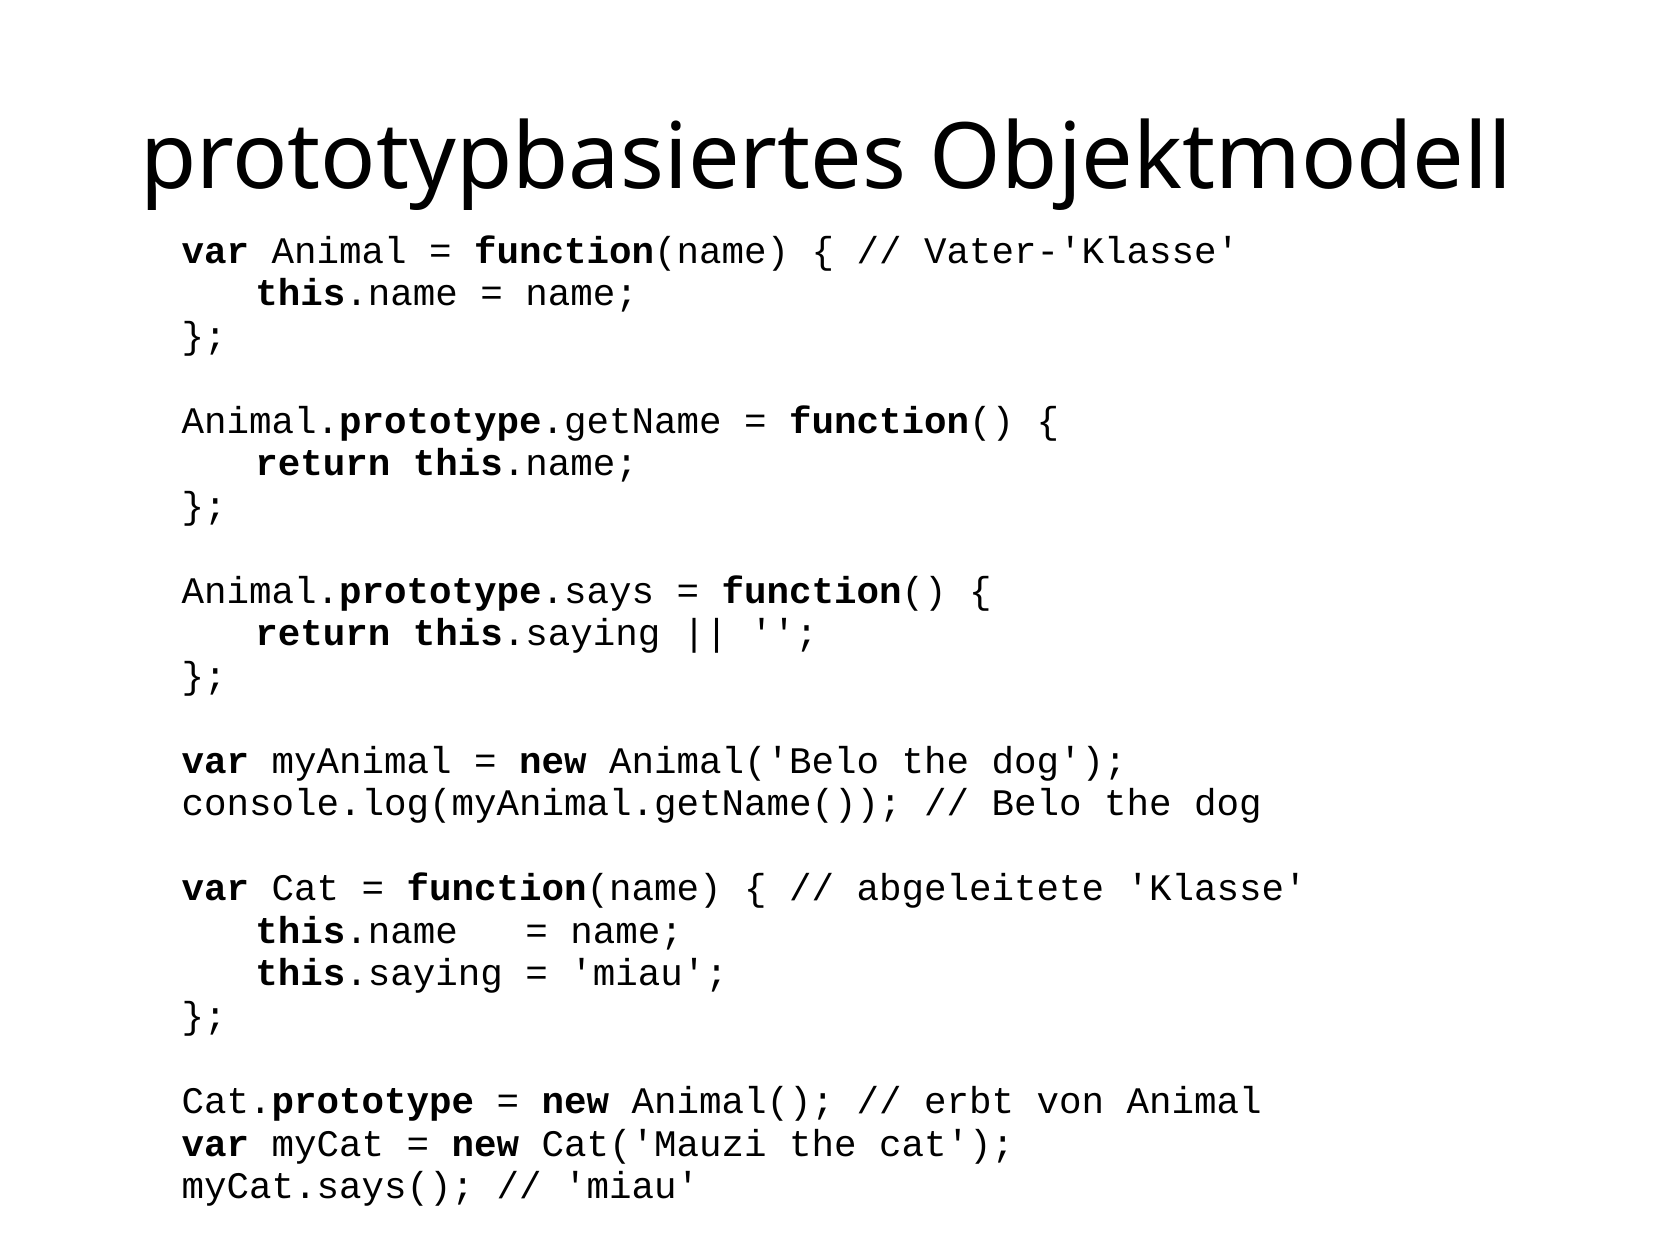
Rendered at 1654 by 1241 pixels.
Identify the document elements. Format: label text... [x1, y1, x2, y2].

title prototypbasiertes Objektmodell [82, 49, 1571, 257]
text_box var Animal = function(name) { // Vater-'Klasse' this.name = name; }; Animal.prototype.getName = function() { return this.name; }; Animal.prototype.says = function() { return this.saying || ''; }; var myAnimal = new Animal('Belo the dog'); console.log(myAnimal.getName()); // Belo the dog var Cat = function(name) { // abgeleitete 'Klasse' this.name = name; this.saying = 'miau'; }; Cat.prototype = new Animal(); // erbt von Animal var myCat = new Cat('Mauzi the cat'); myCat.says(); // 'miau' [166, 224, 1487, 1218]
